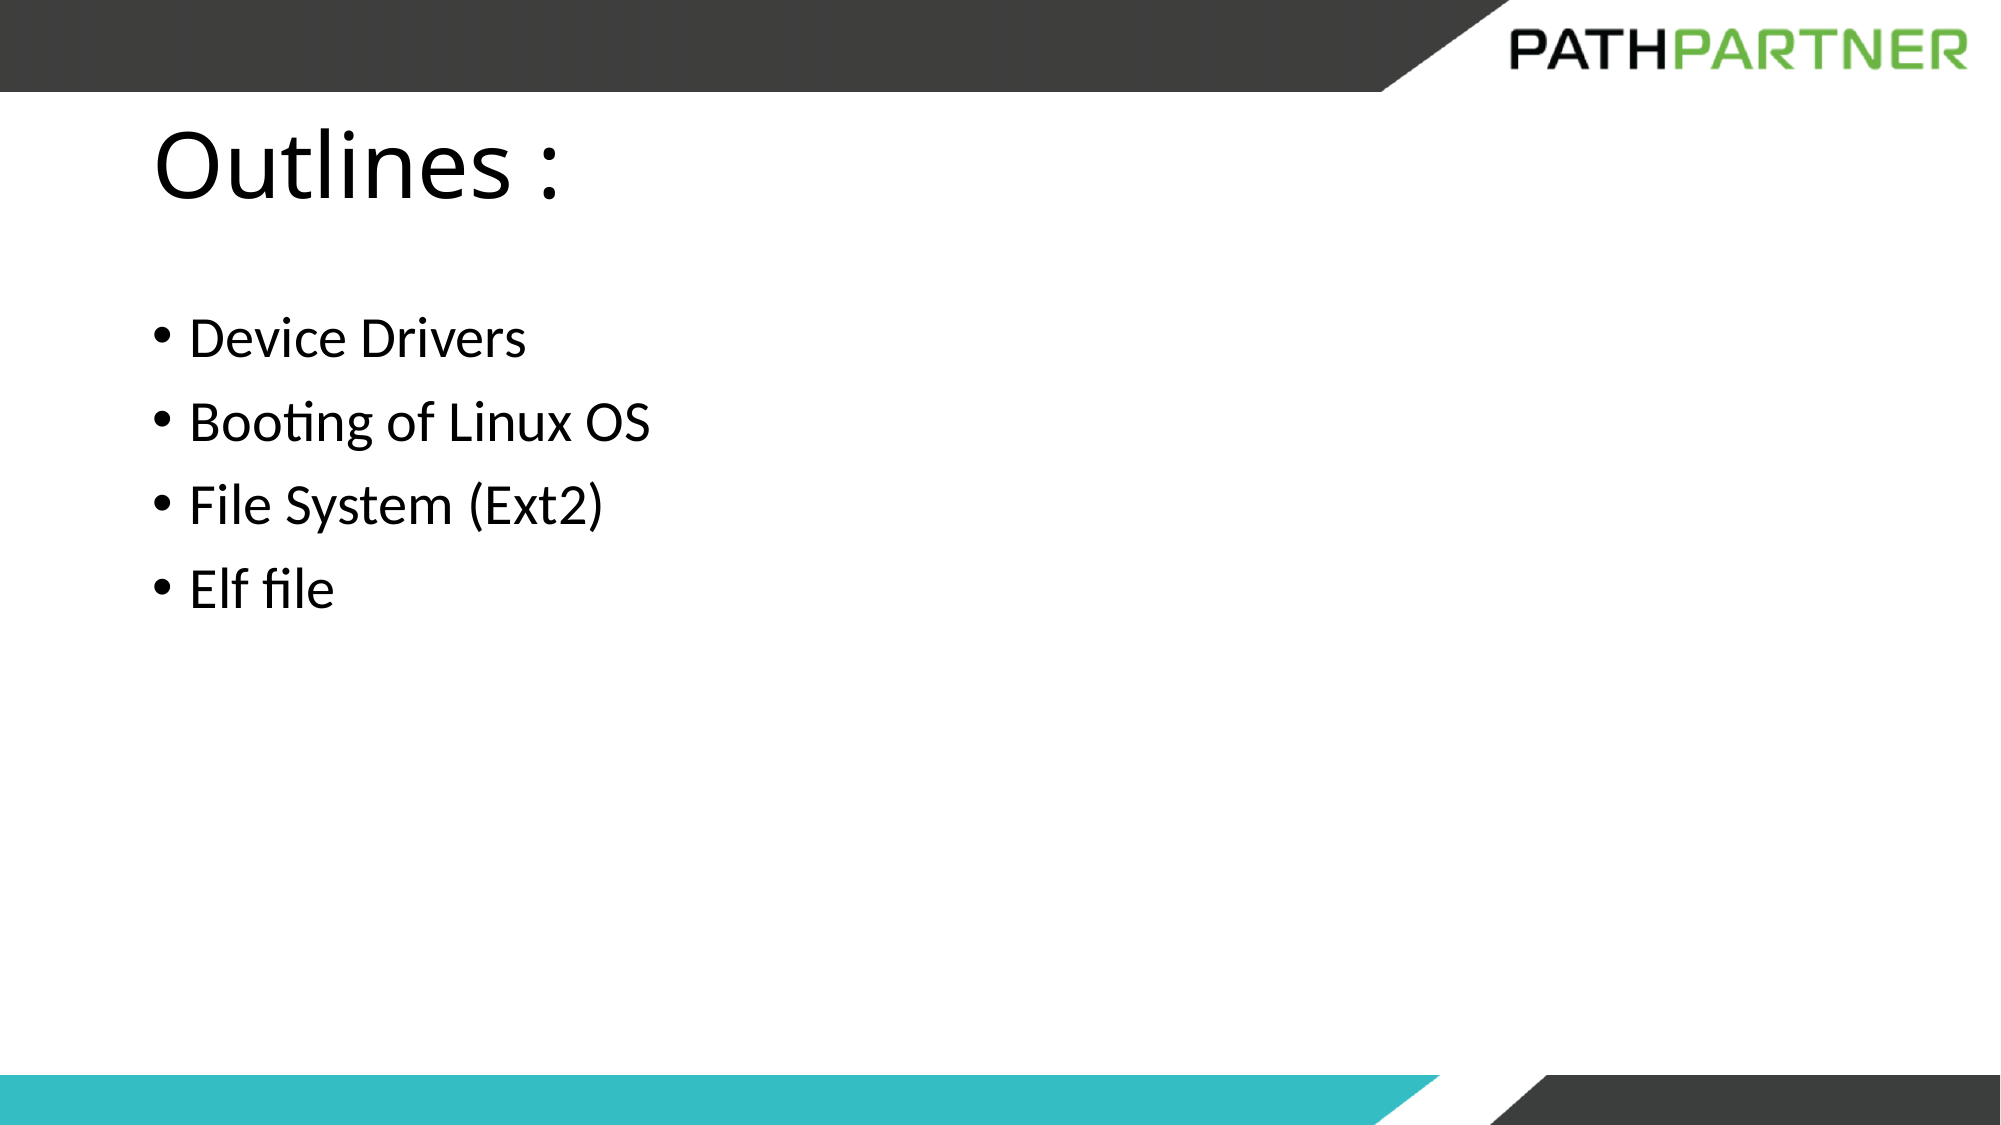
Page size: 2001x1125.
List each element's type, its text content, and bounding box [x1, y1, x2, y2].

picture [0, 1075, 2001, 1125]
title Outlines : [137, 92, 1863, 278]
list Device Drivers Booting of Linux OS File System (Ext2) Elf file [137, 299, 1863, 1014]
picture [0, 0, 2000, 92]
